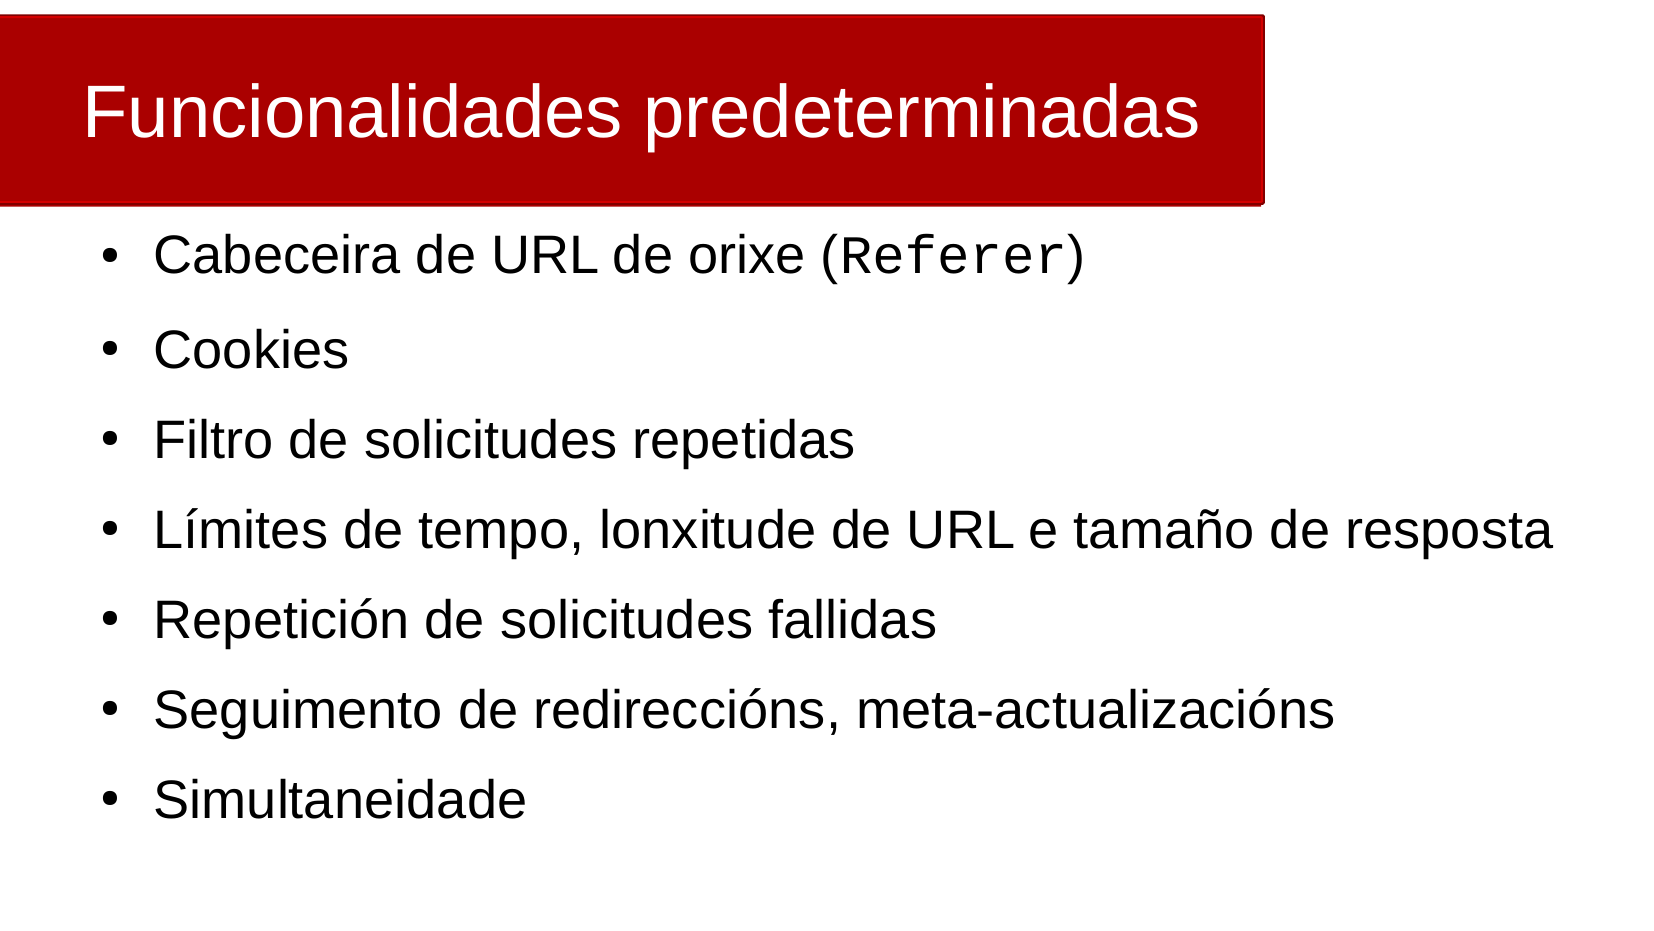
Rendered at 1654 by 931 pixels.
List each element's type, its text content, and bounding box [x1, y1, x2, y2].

list Cabeceira de URL de orixe (Referer) Cookies Filtro de solicitudes repetidas Límites de tempo, lonxitude de URL e tamaño de resposta Repetición de solicitudes fallidas Seguimento de redireccións, meta-actualizacións Simultaneidade [82, 224, 1619, 898]
title Funcionalidades predeterminadas [82, 35, 1235, 189]
